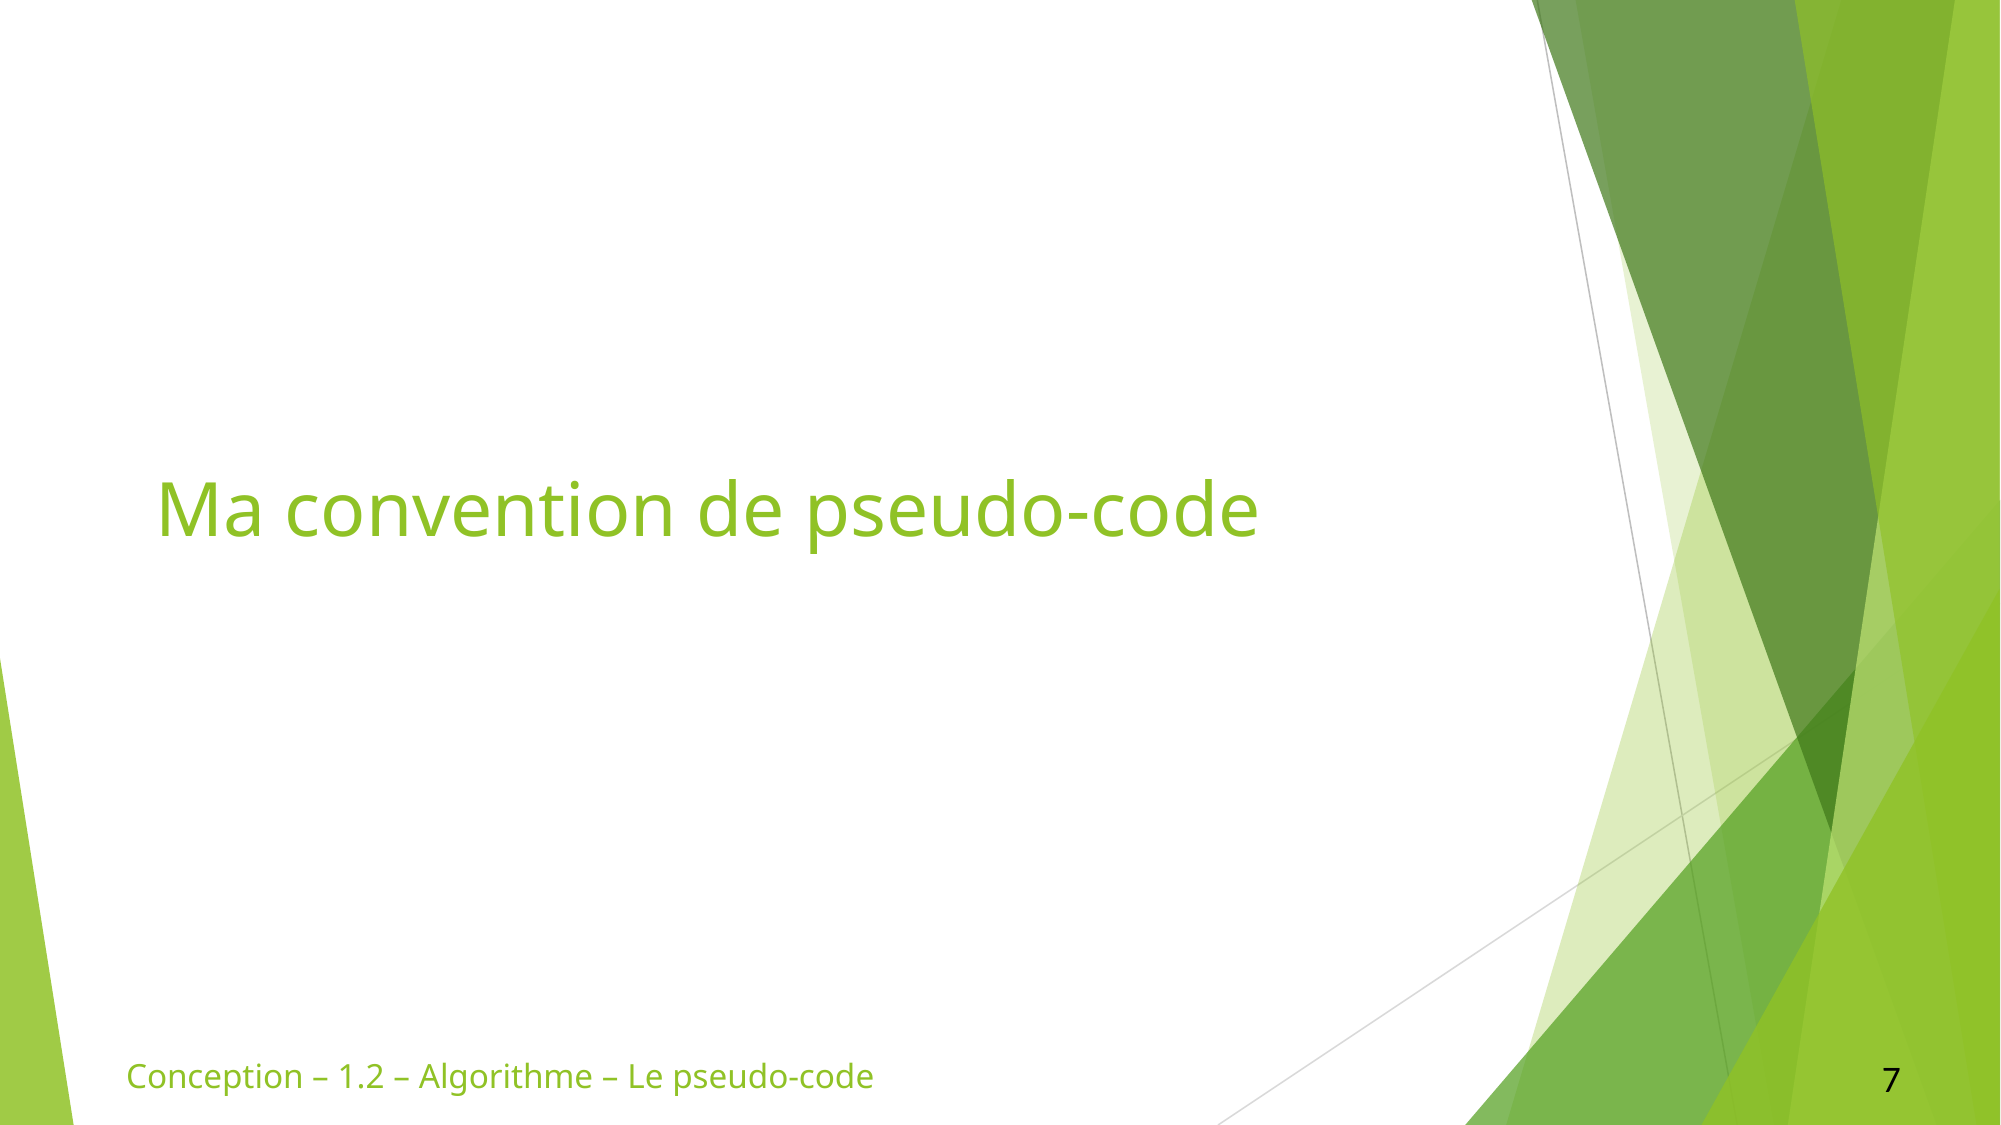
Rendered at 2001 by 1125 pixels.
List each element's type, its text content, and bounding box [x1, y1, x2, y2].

text_box [1866, 1047, 1979, 1108]
text_box Conception – 1.2 – Algorithme – Le pseudo-code [111, 1047, 1094, 1109]
title Ma convention de pseudo-code [140, 454, 1551, 671]
